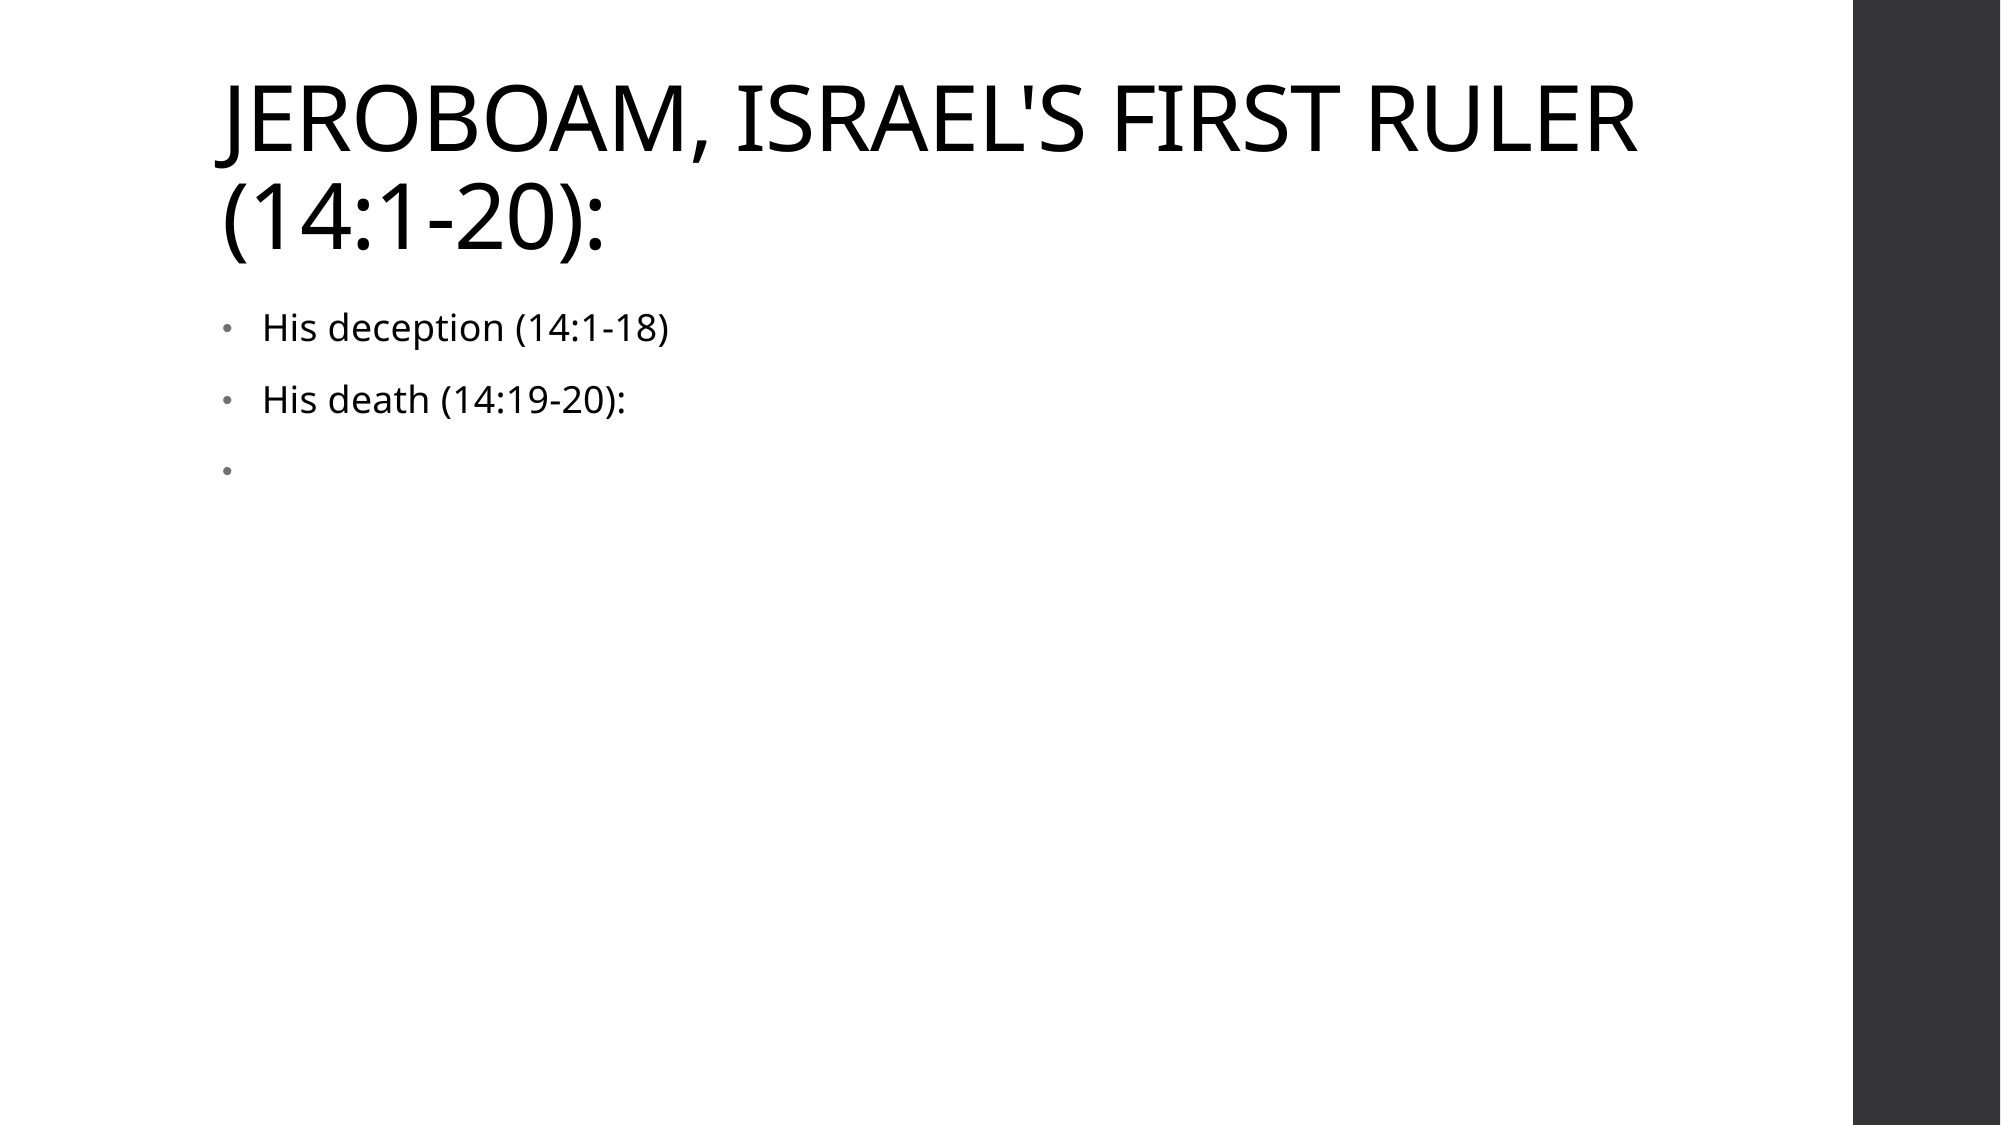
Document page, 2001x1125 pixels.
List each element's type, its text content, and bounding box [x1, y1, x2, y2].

list His deception (14:1-18) His death (14:19-20): [206, 299, 1617, 1014]
title JEROBOAM, ISRAEL'S FIRST RULER (14:1-20): [206, 60, 1797, 278]
